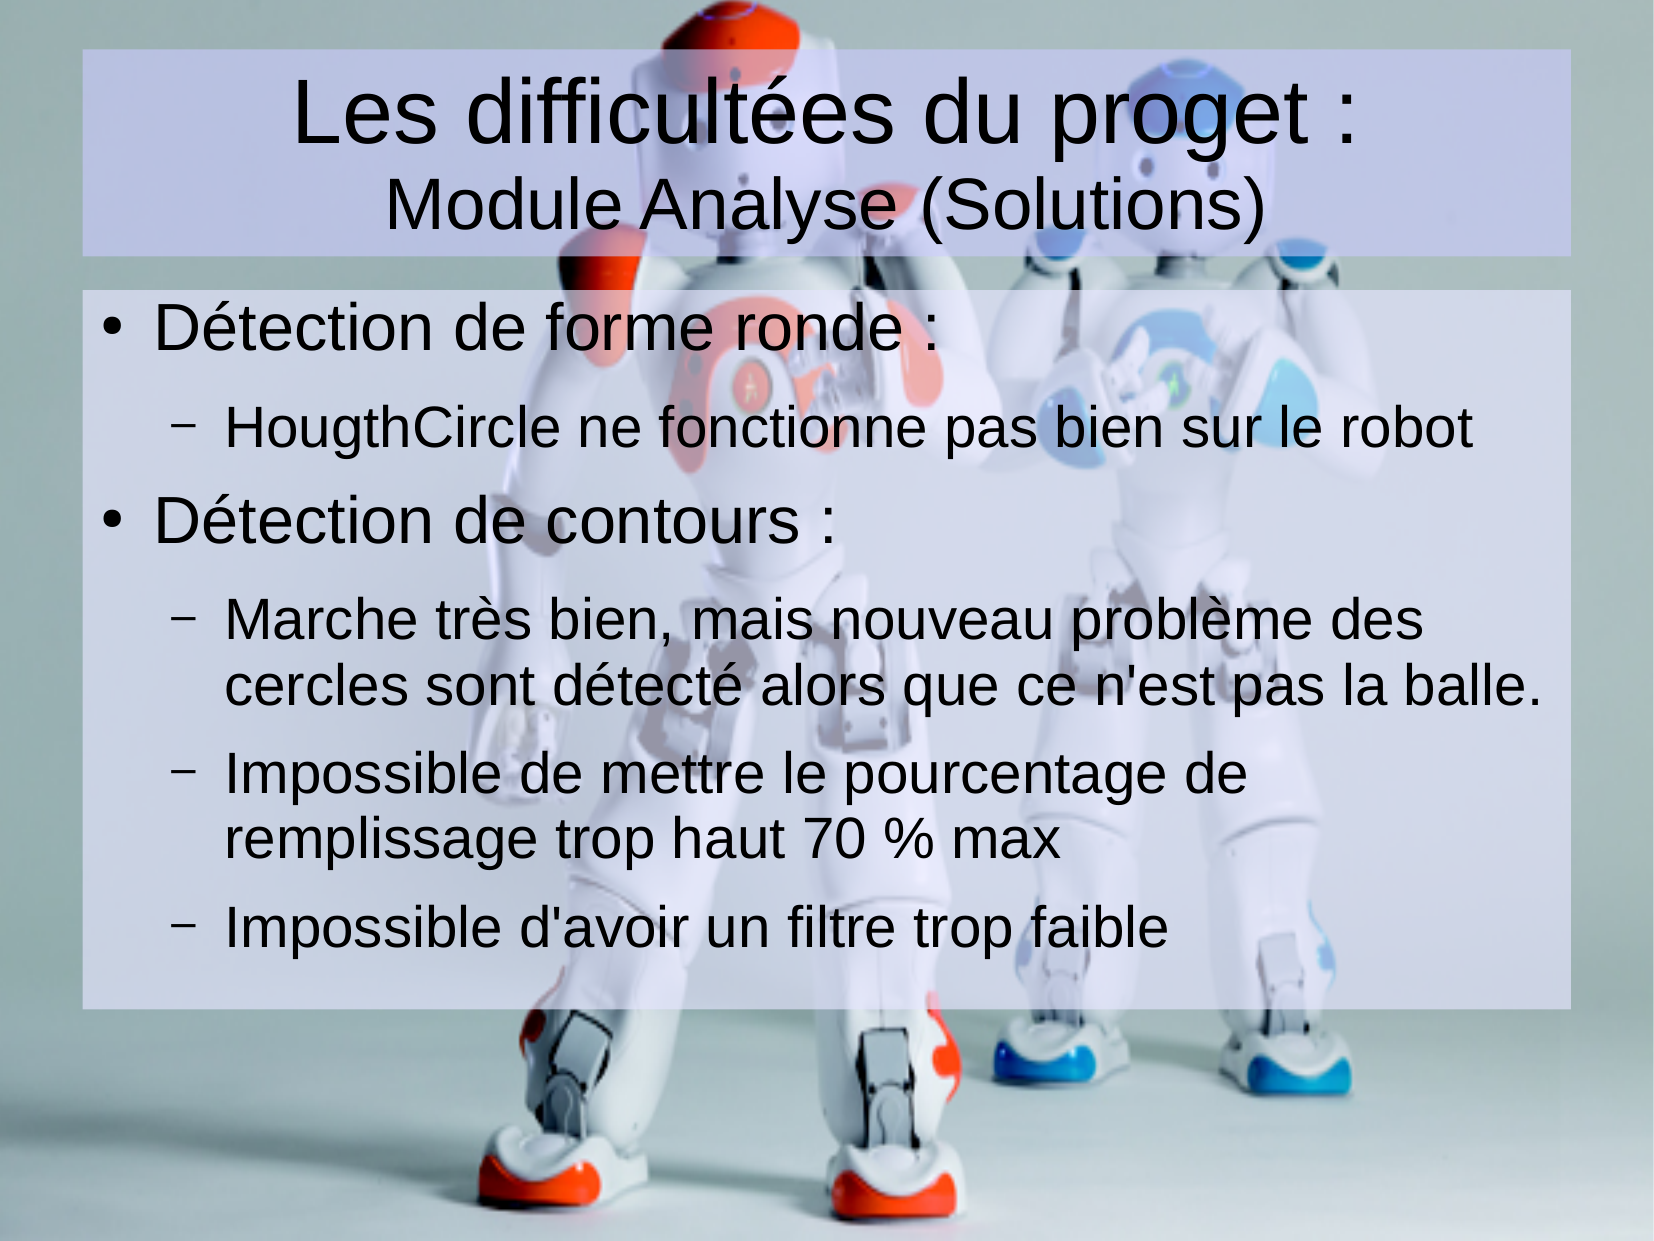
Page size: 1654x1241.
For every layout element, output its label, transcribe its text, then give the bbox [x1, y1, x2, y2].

list Détection de forme ronde : HougthCircle ne fonctionne pas bien sur le robot Détection de contours : Marche très bien, mais nouveau problème des cercles sont détecté alors que ce n'est pas la balle. Impossible de mettre le pourcentage de remplissage trop haut 70 % max Impossible d'avoir un filtre trop faible [82, 290, 1571, 1010]
title Les difficultées du proget : Module Analyse (Solutions) [82, 49, 1571, 257]
picture [0, 0, 1654, 1241]
